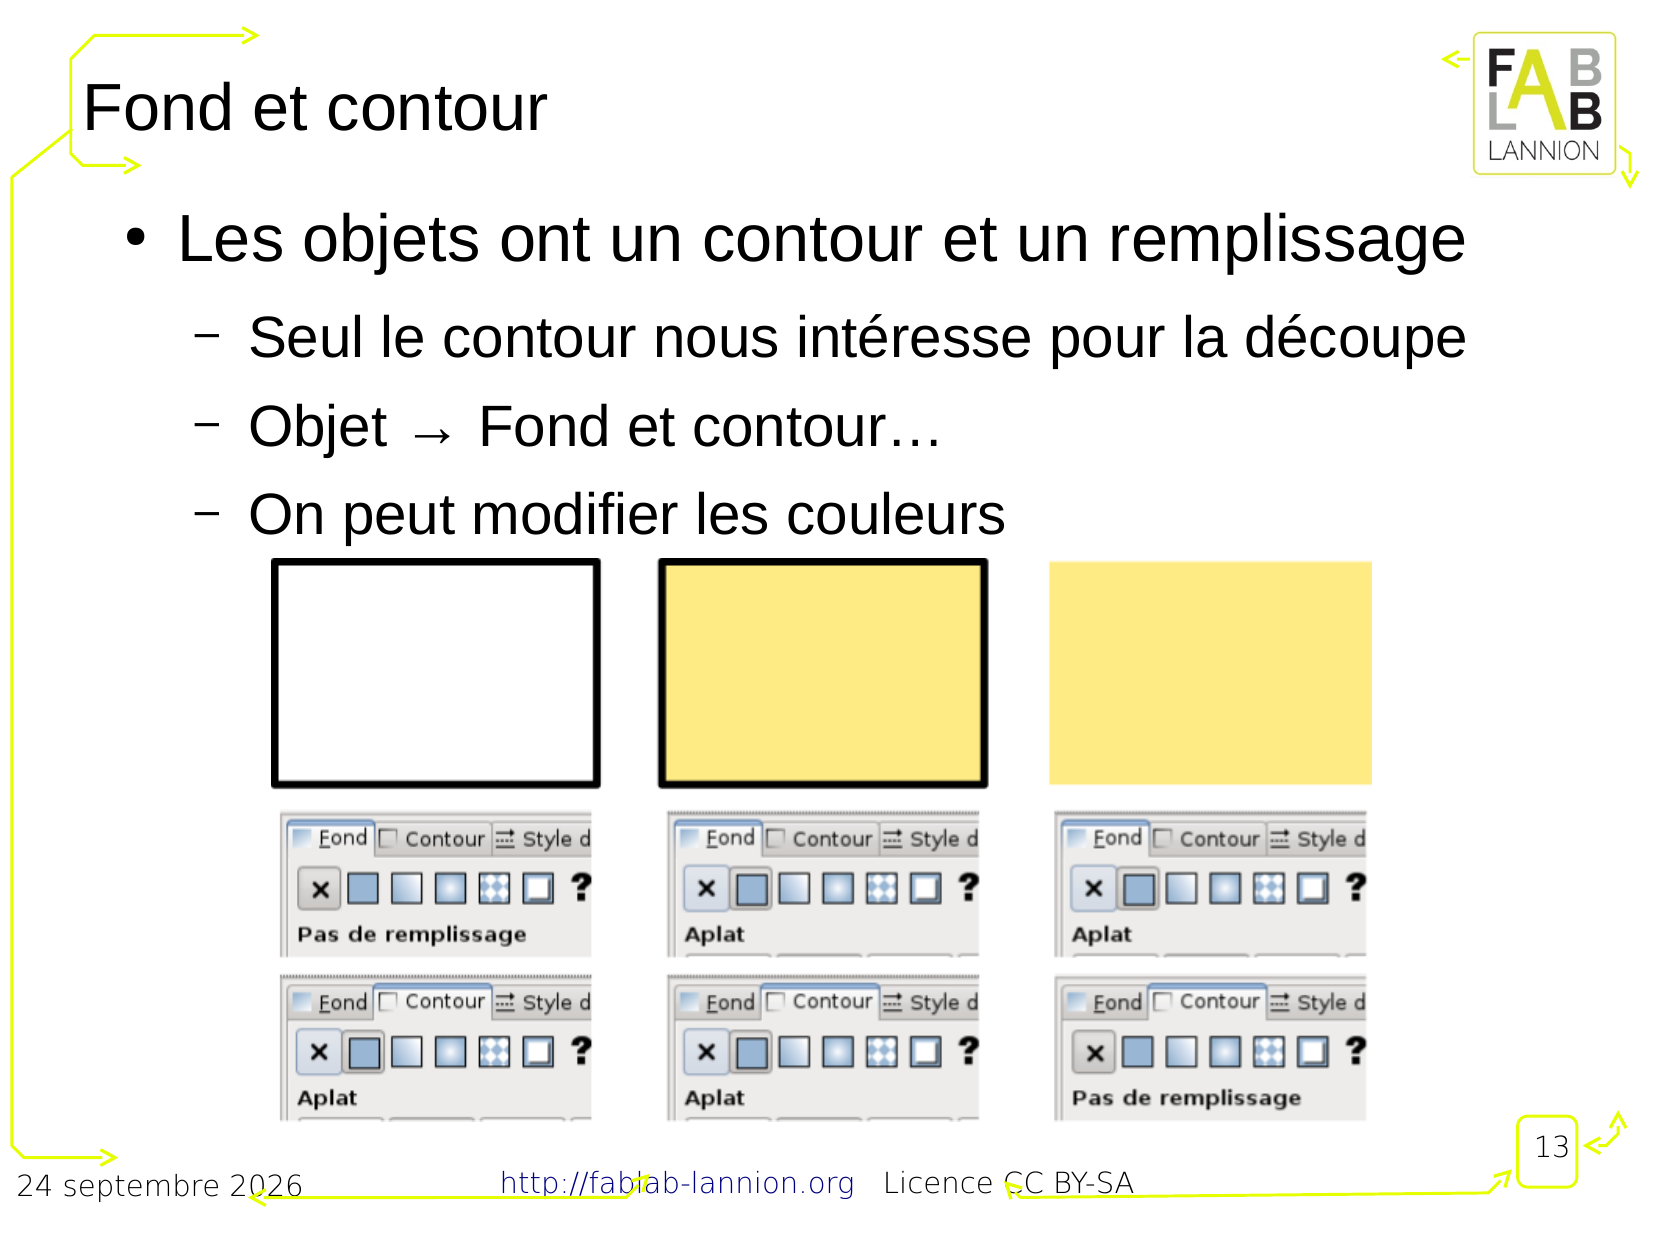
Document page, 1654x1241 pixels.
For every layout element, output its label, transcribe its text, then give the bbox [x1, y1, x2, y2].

picture [1470, 29, 1619, 178]
title Fond et contour [82, 49, 1441, 166]
list Les objets ont un contour et un remplissage Seul le contour nous intéresse pour la découpe Objet → Fond et contour… On peut modifier les couleurs [106, 200, 1595, 1146]
